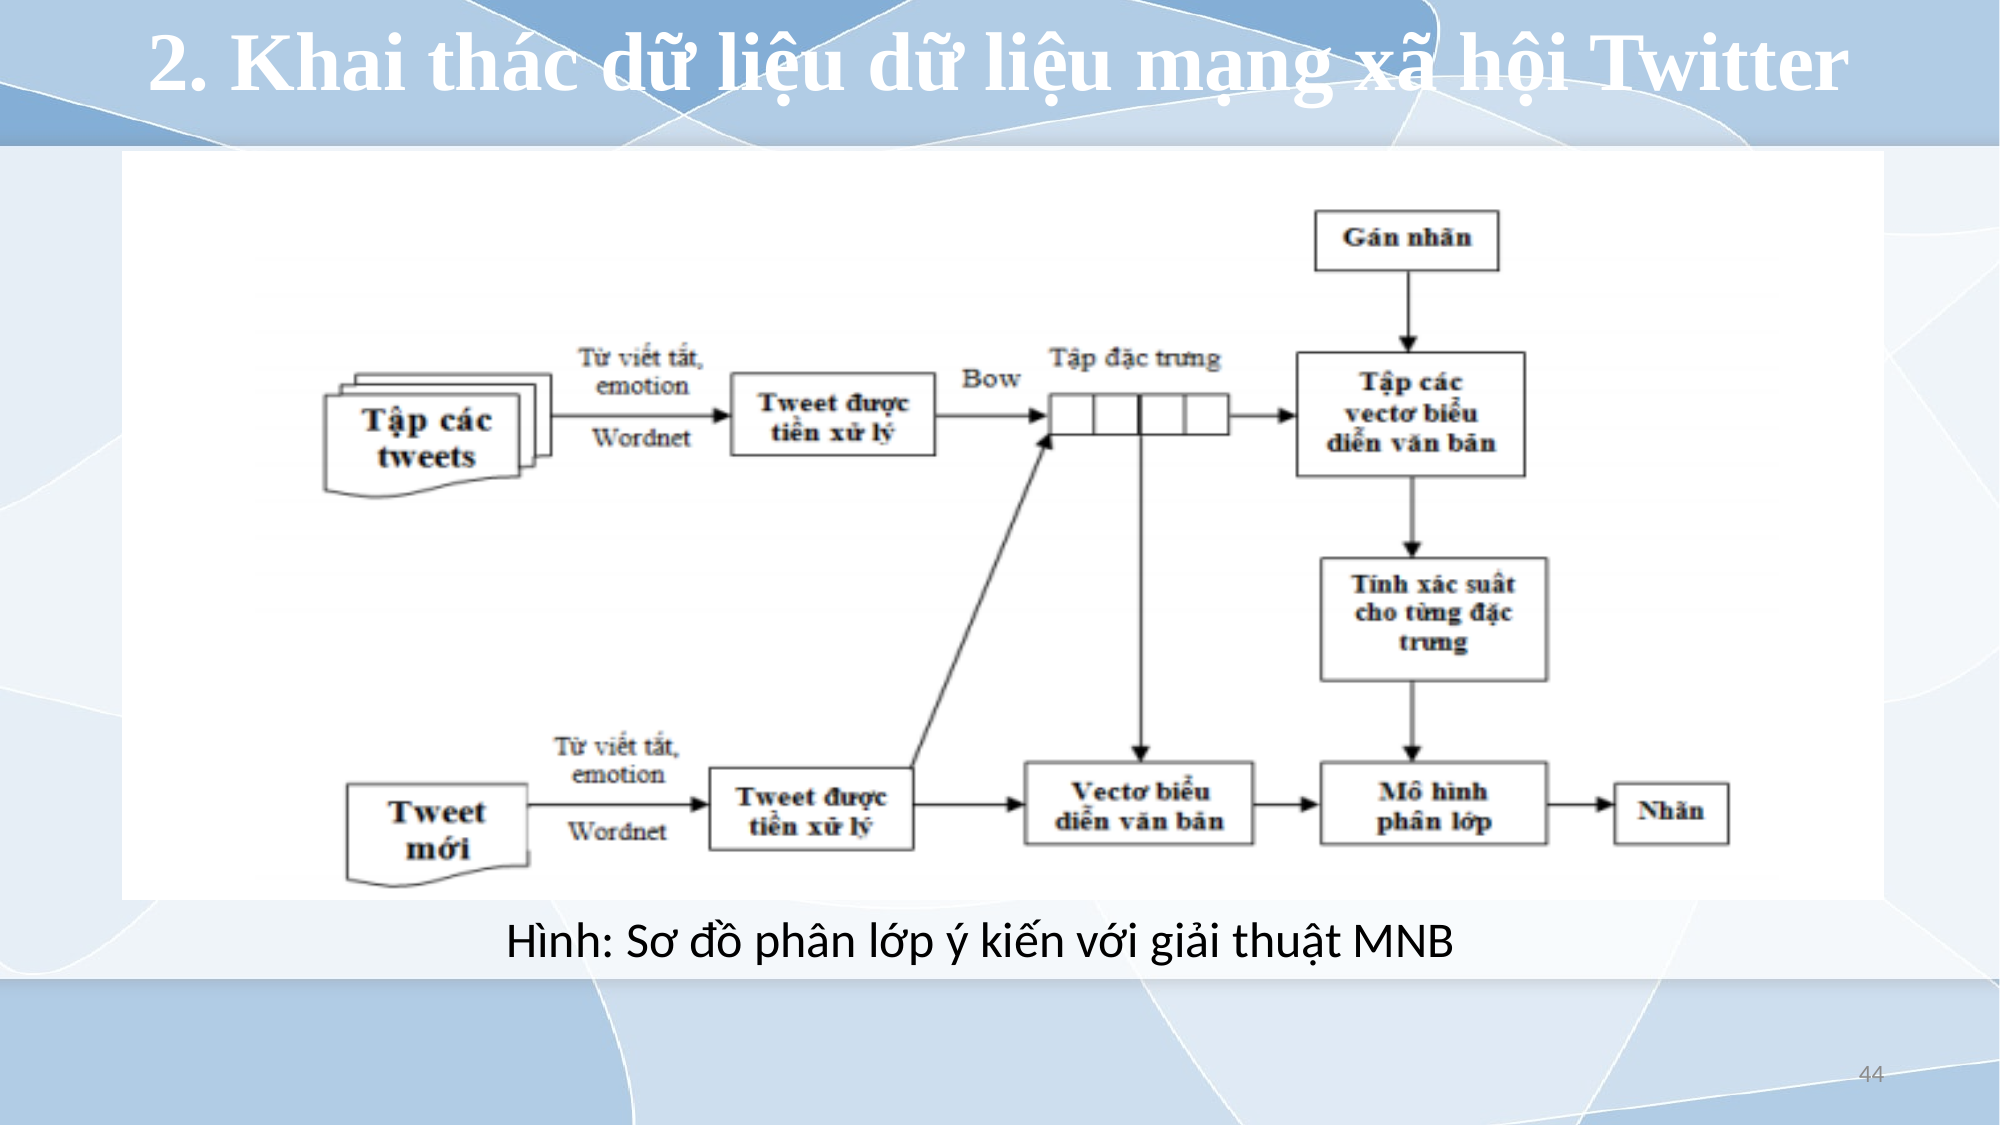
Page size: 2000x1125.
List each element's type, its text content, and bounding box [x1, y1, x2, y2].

picture [122, 151, 1884, 901]
slide_number <number> [1432, 1042, 1900, 1103]
text_box 2. Khai thác dữ liệu dữ liệu mạng xã hội Twitter [0, 0, 2000, 115]
text_box Hình: Sơ đồ phân lớp ý kiến với giải thuật MNB [491, 899, 1471, 975]
